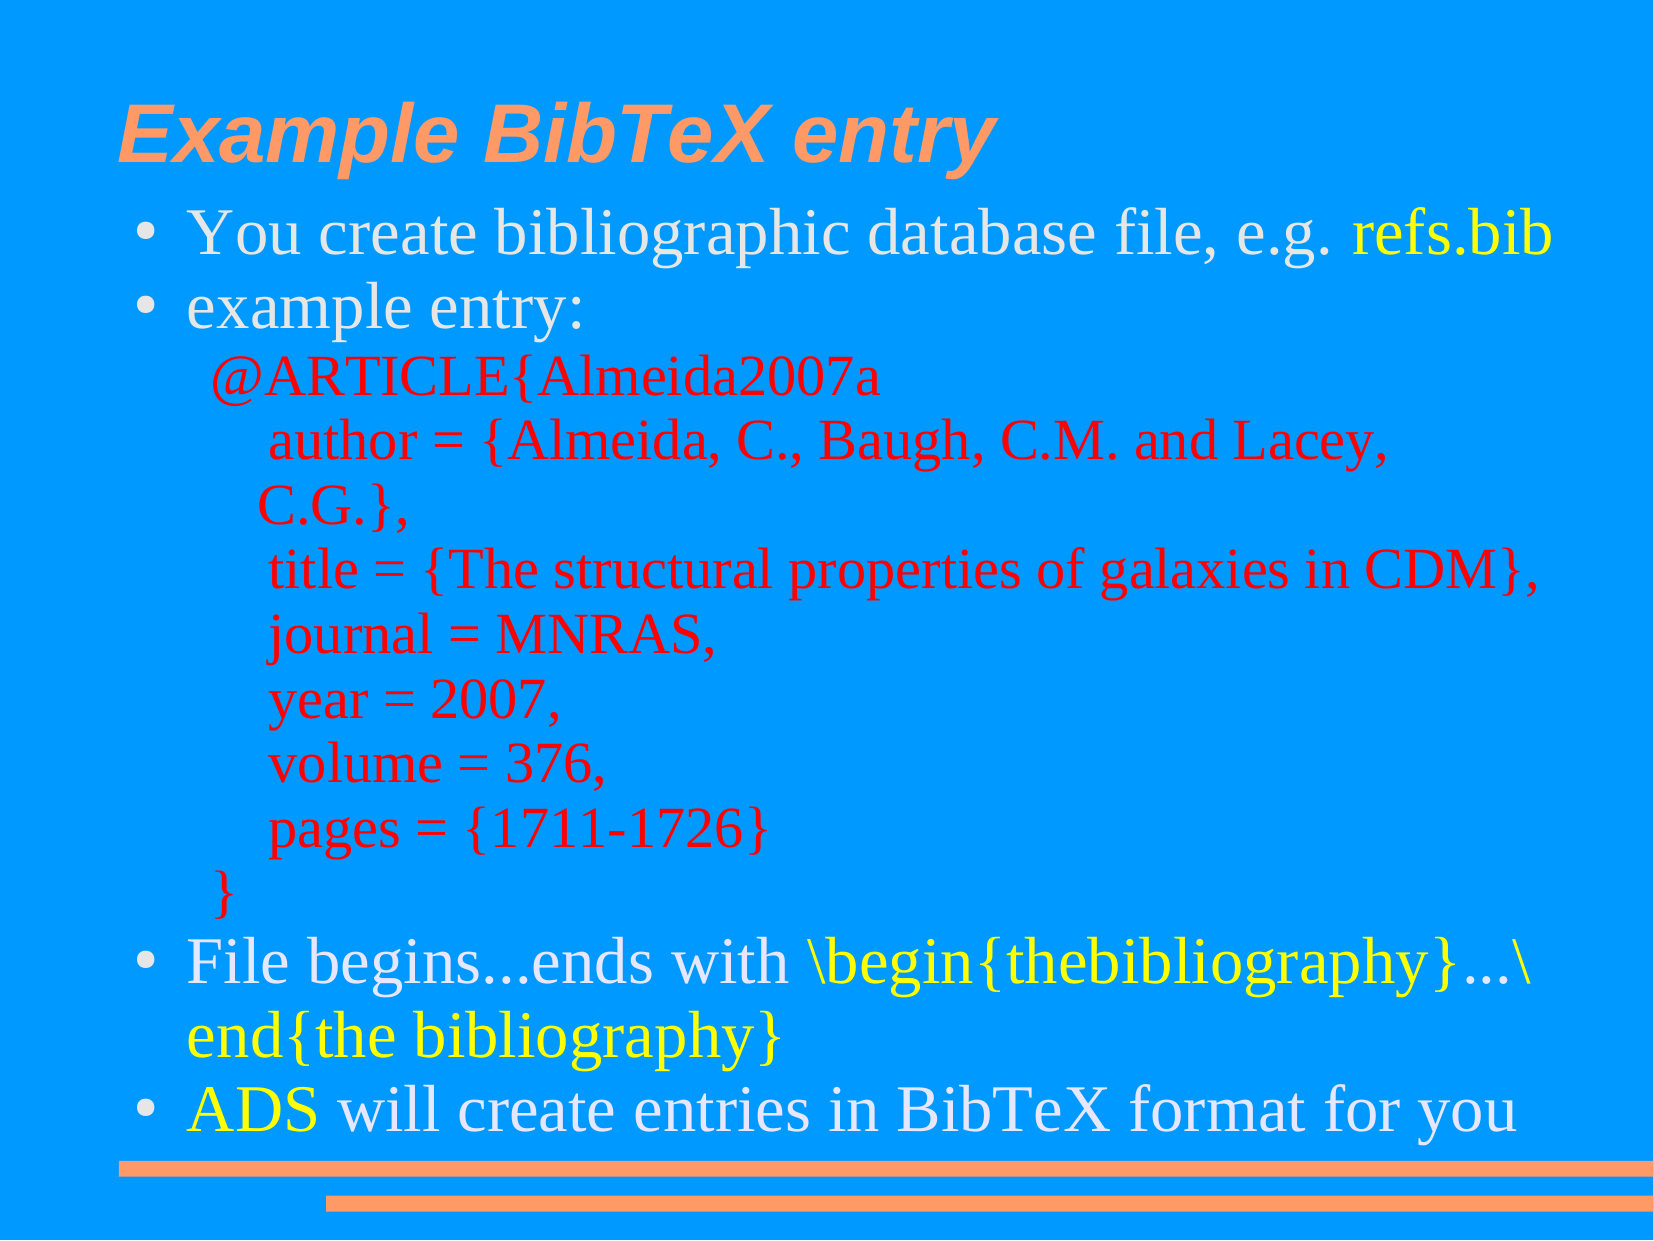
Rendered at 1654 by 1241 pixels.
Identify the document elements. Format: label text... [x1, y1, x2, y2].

title Example BibTeX entry [117, 29, 1530, 195]
list You create bibliographic database file, e.g. refs.bib example entry: @ARTICLE{Almeida2007a author = {Almeida, C., Baugh, C.M. and Lacey, C.G.}, title = {The structural properties of galaxies in CDM}, journal = MNRAS, year = 2007, volume = 376, pages = {1711-1726} } File begins...ends with \begin{thebibliography}...\end{the bibliography} ADS will create entries in BibTeX format for you [116, 195, 1556, 1147]
